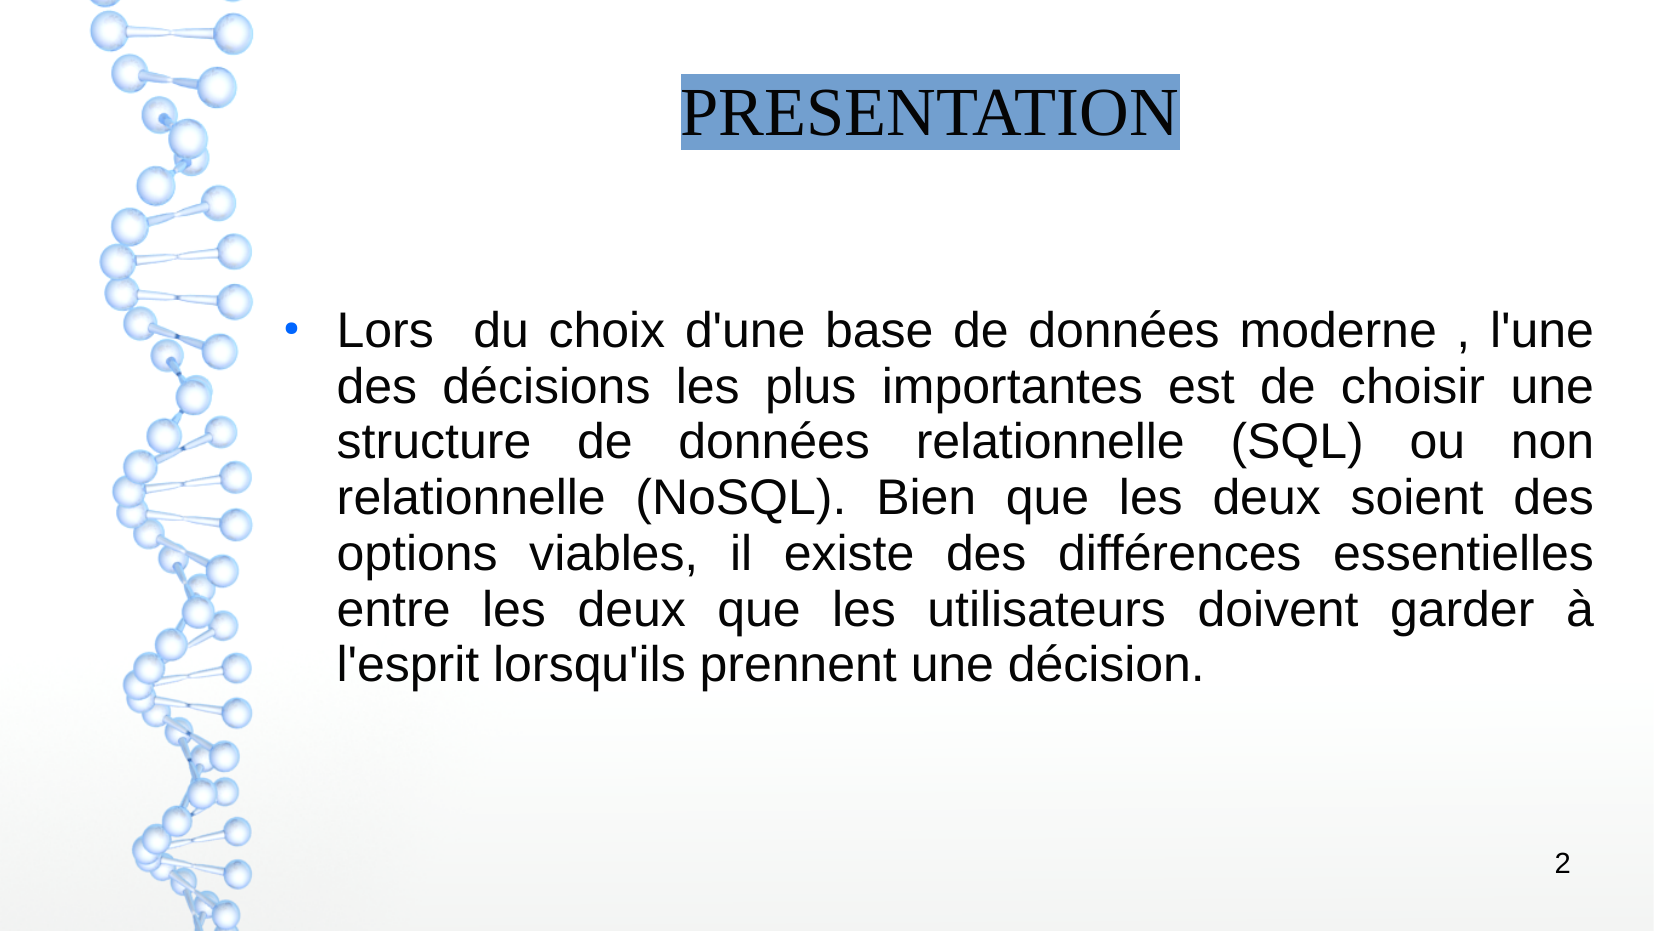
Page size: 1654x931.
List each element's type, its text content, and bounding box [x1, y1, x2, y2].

title PRESENTATION [265, 35, 1595, 189]
picture [0, 0, 1654, 931]
list Lors du choix d'une base de données moderne , l'une des décisions les plus importantes est de choisir une structure de données relationnelle (SQL) ou non relationnelle (NoSQL). Bien que les deux soient des options viables, il existe des différences essentielles entre les deux que les utilisateurs doivent garder à l'esprit lorsqu'ils prennent une décision. [265, 224, 1595, 764]
